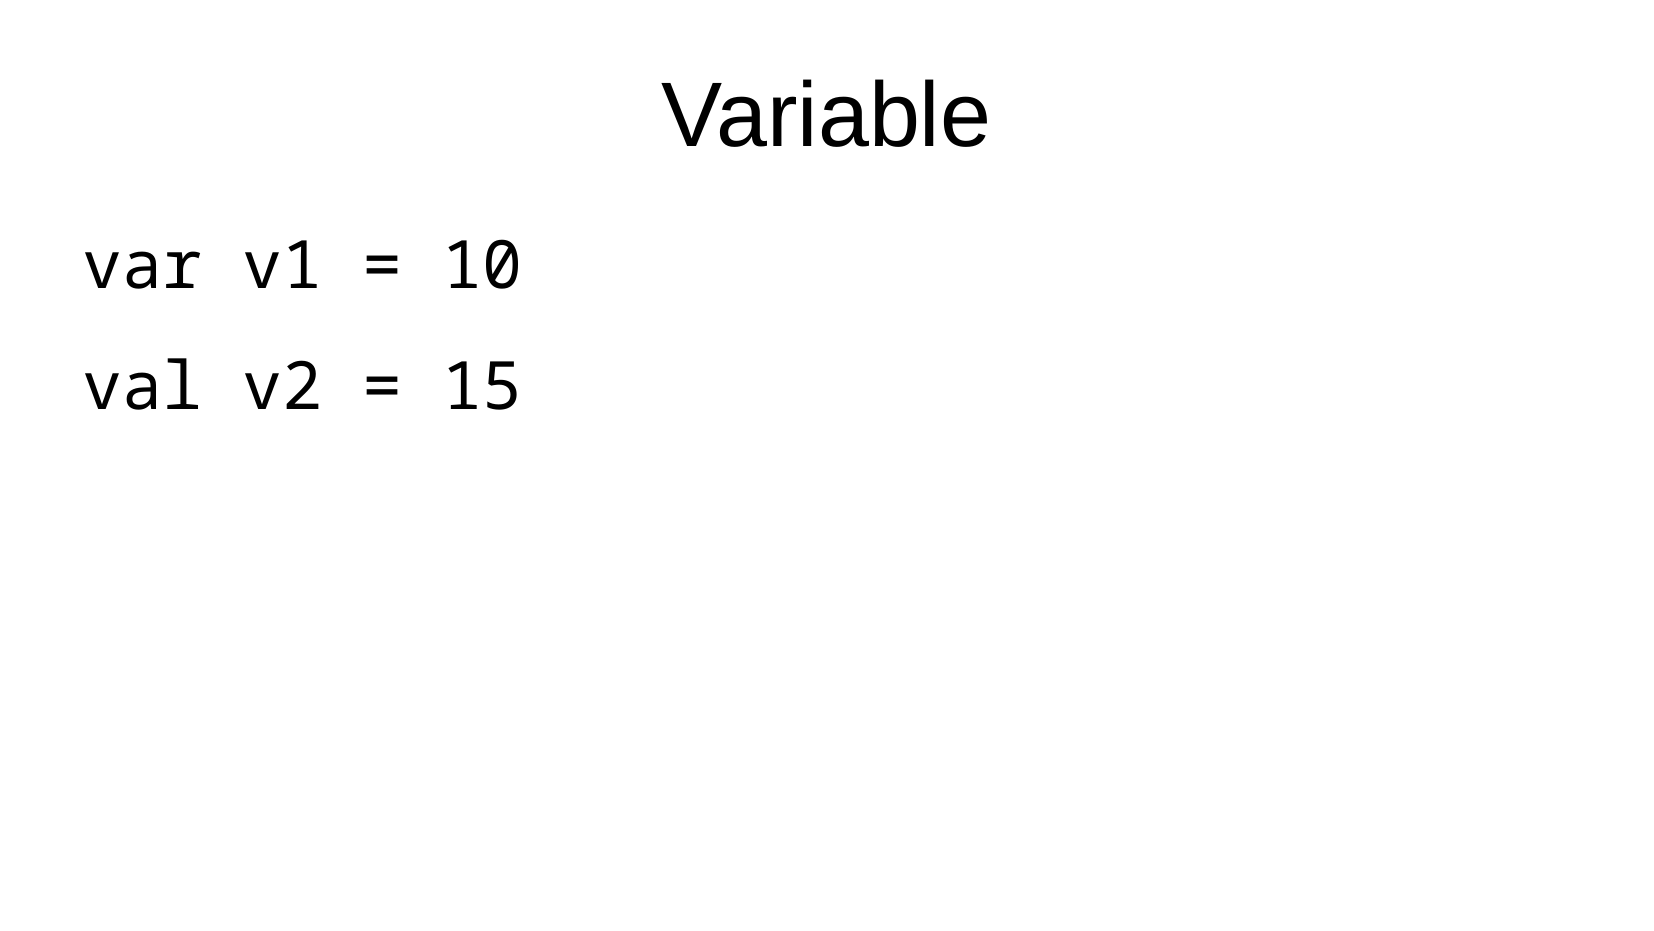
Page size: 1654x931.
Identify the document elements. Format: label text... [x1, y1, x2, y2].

list var v1 = 10 val v2 = 15 [82, 217, 1571, 758]
title Variable [82, 37, 1571, 193]
